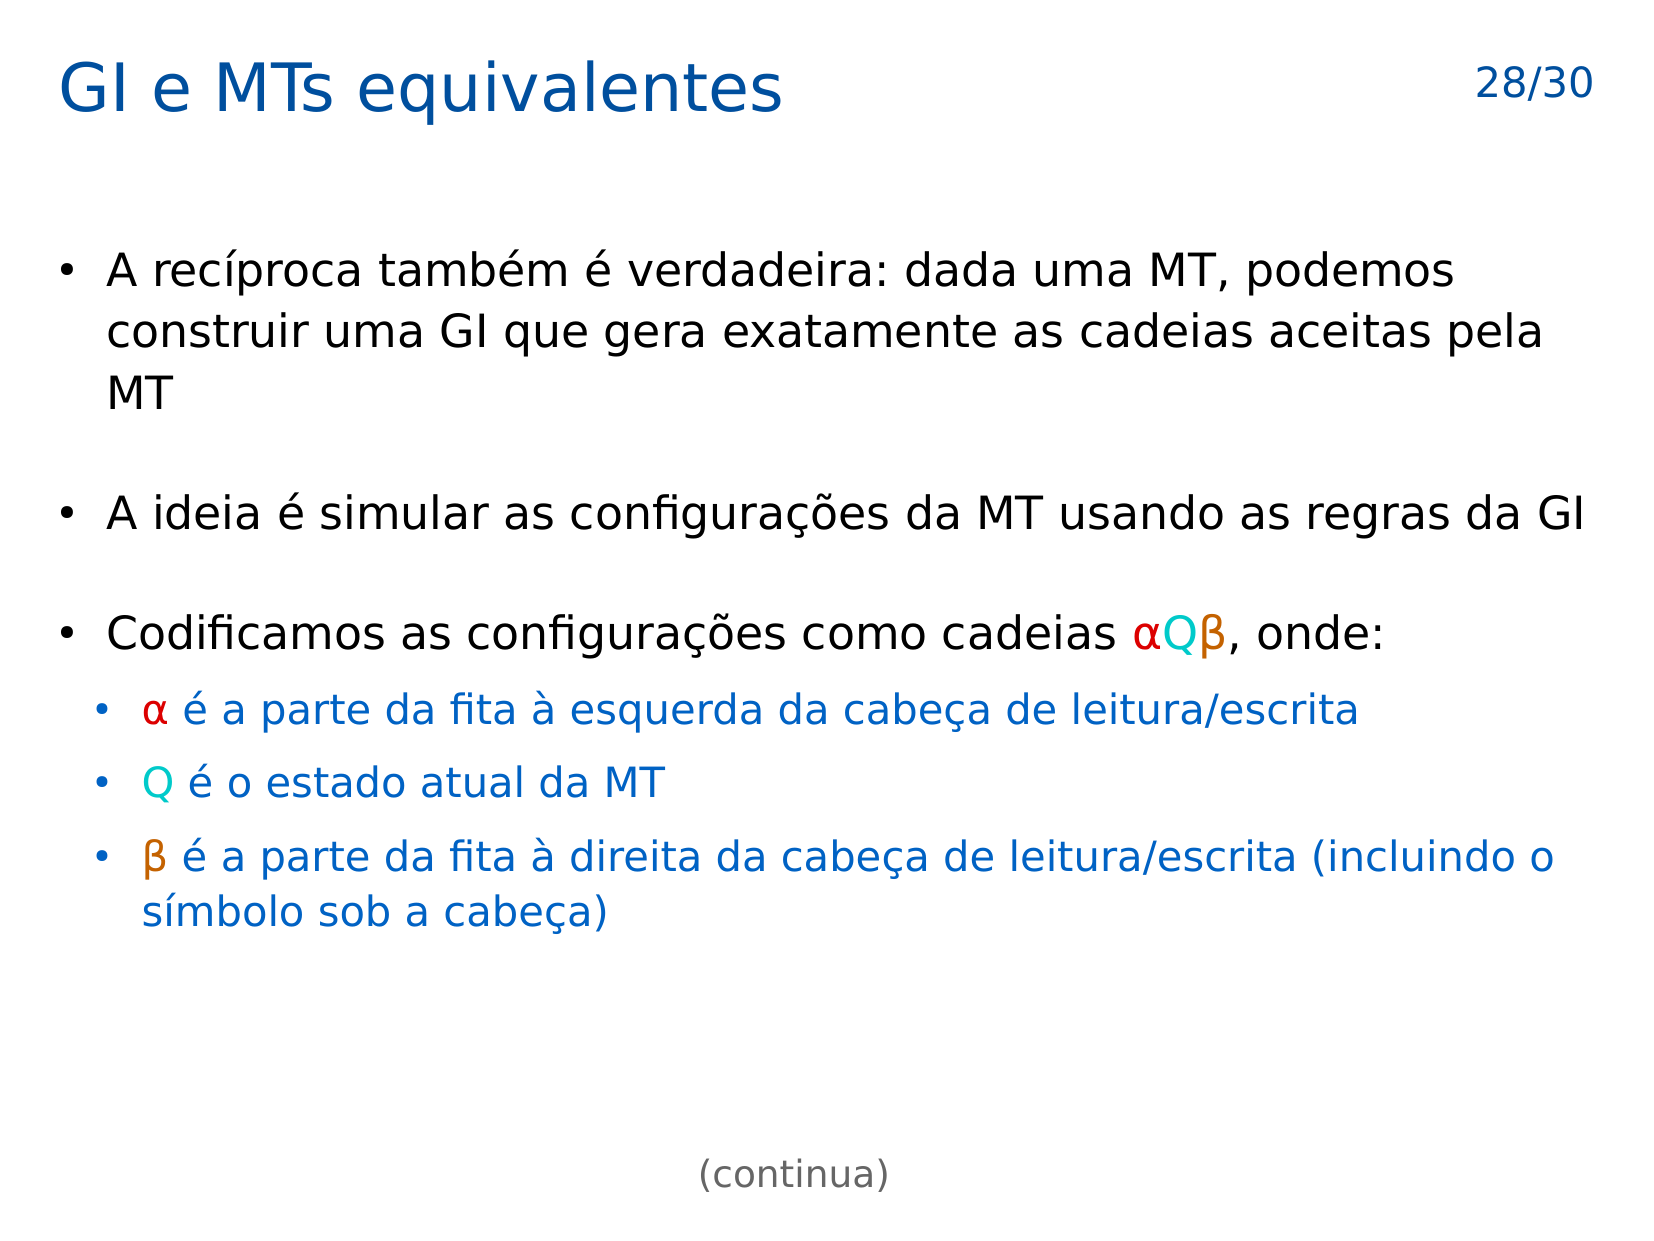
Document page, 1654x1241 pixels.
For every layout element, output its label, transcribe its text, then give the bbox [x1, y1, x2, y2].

text_box (continua) [683, 1145, 922, 1211]
list A recíproca também é verdadeira: dada uma MT, podemos construir uma GI que gera exatamente as cadeias aceitas pela MT A ideia é simular as configurações da MT usando as regras da GI Codificamos as configurações como cadeias αQβ, onde: α é a parte da fita à esquerda da cabeça de leitura/escrita Q é o estado atual da MT β é a parte da fita à direita da cabeça de leitura/escrita (incluindo o símbolo sob a cabeça) [59, 236, 1595, 1211]
title GI e MTs equivalentes [59, 10, 1625, 167]
